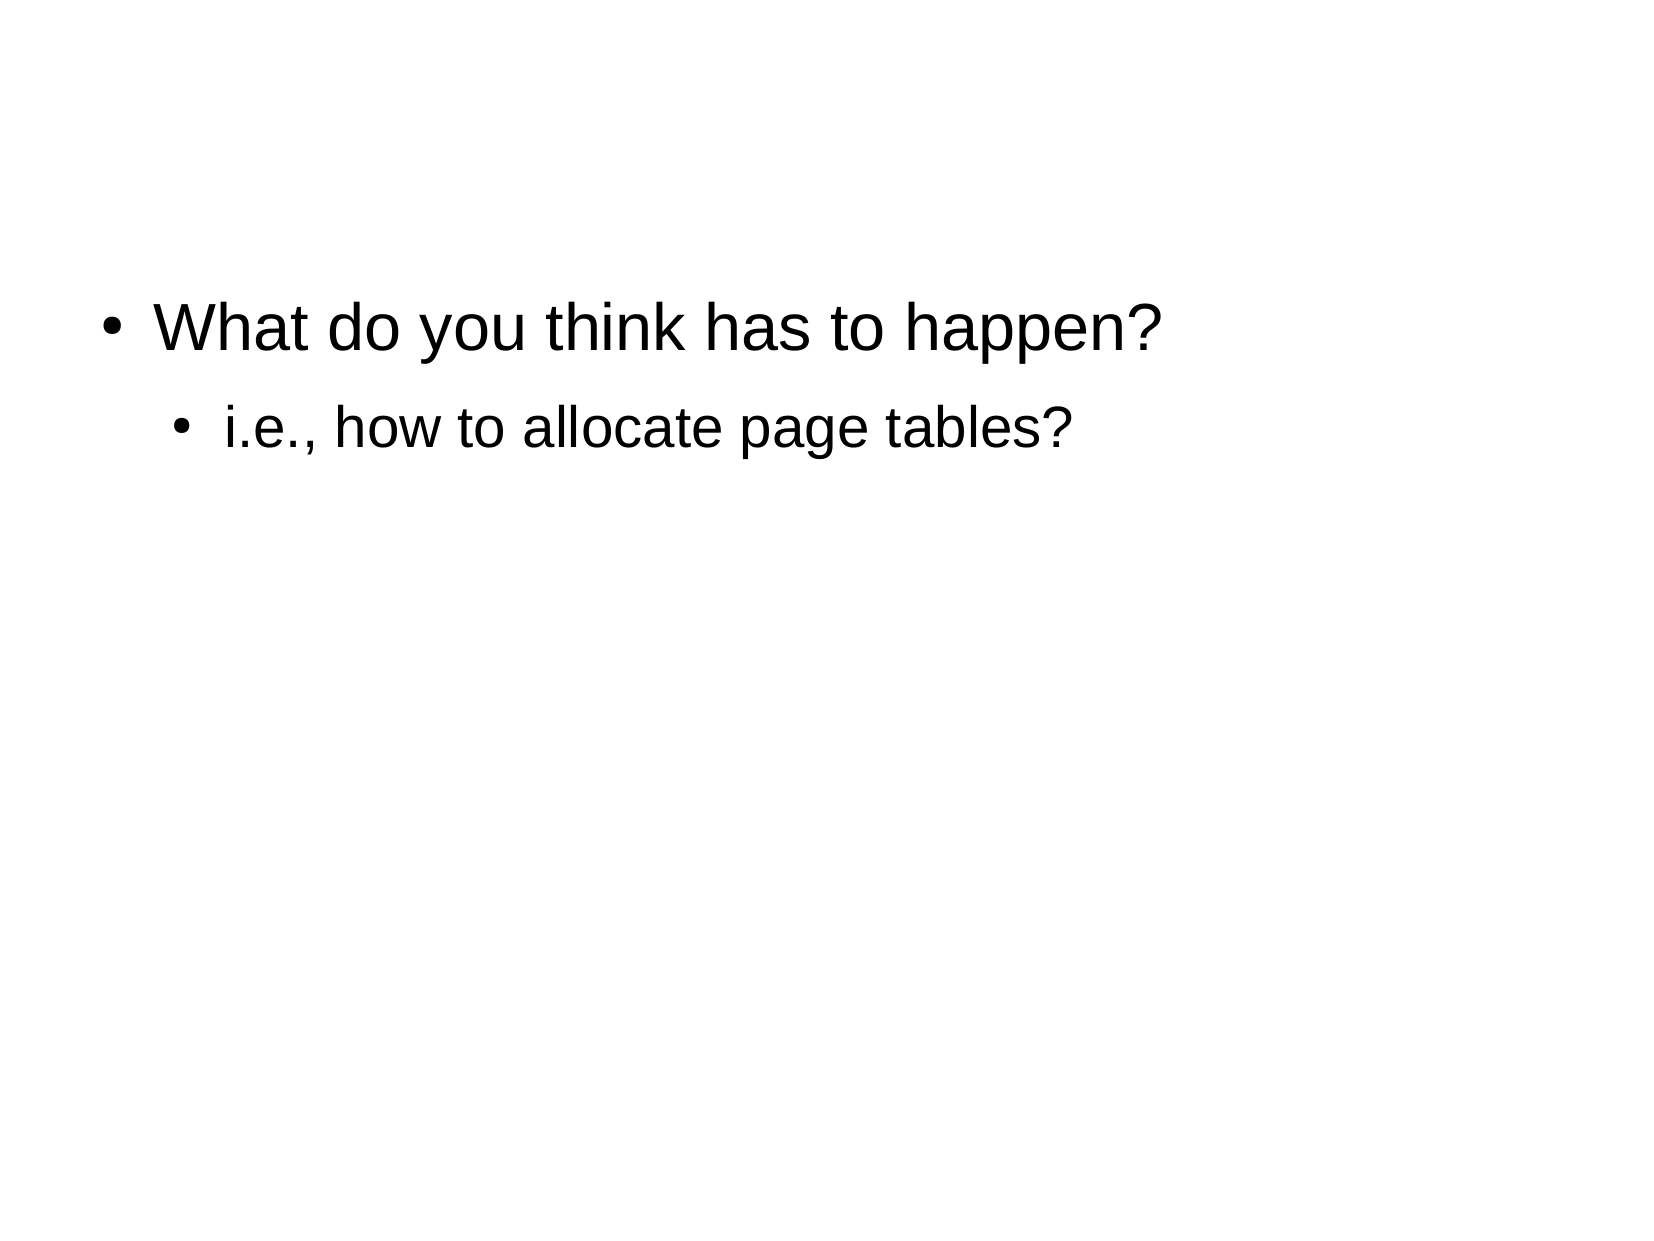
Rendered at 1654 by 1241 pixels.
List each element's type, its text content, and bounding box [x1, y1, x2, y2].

list What do you think has to happen? i.e., how to allocate page tables? [82, 290, 1571, 1010]
